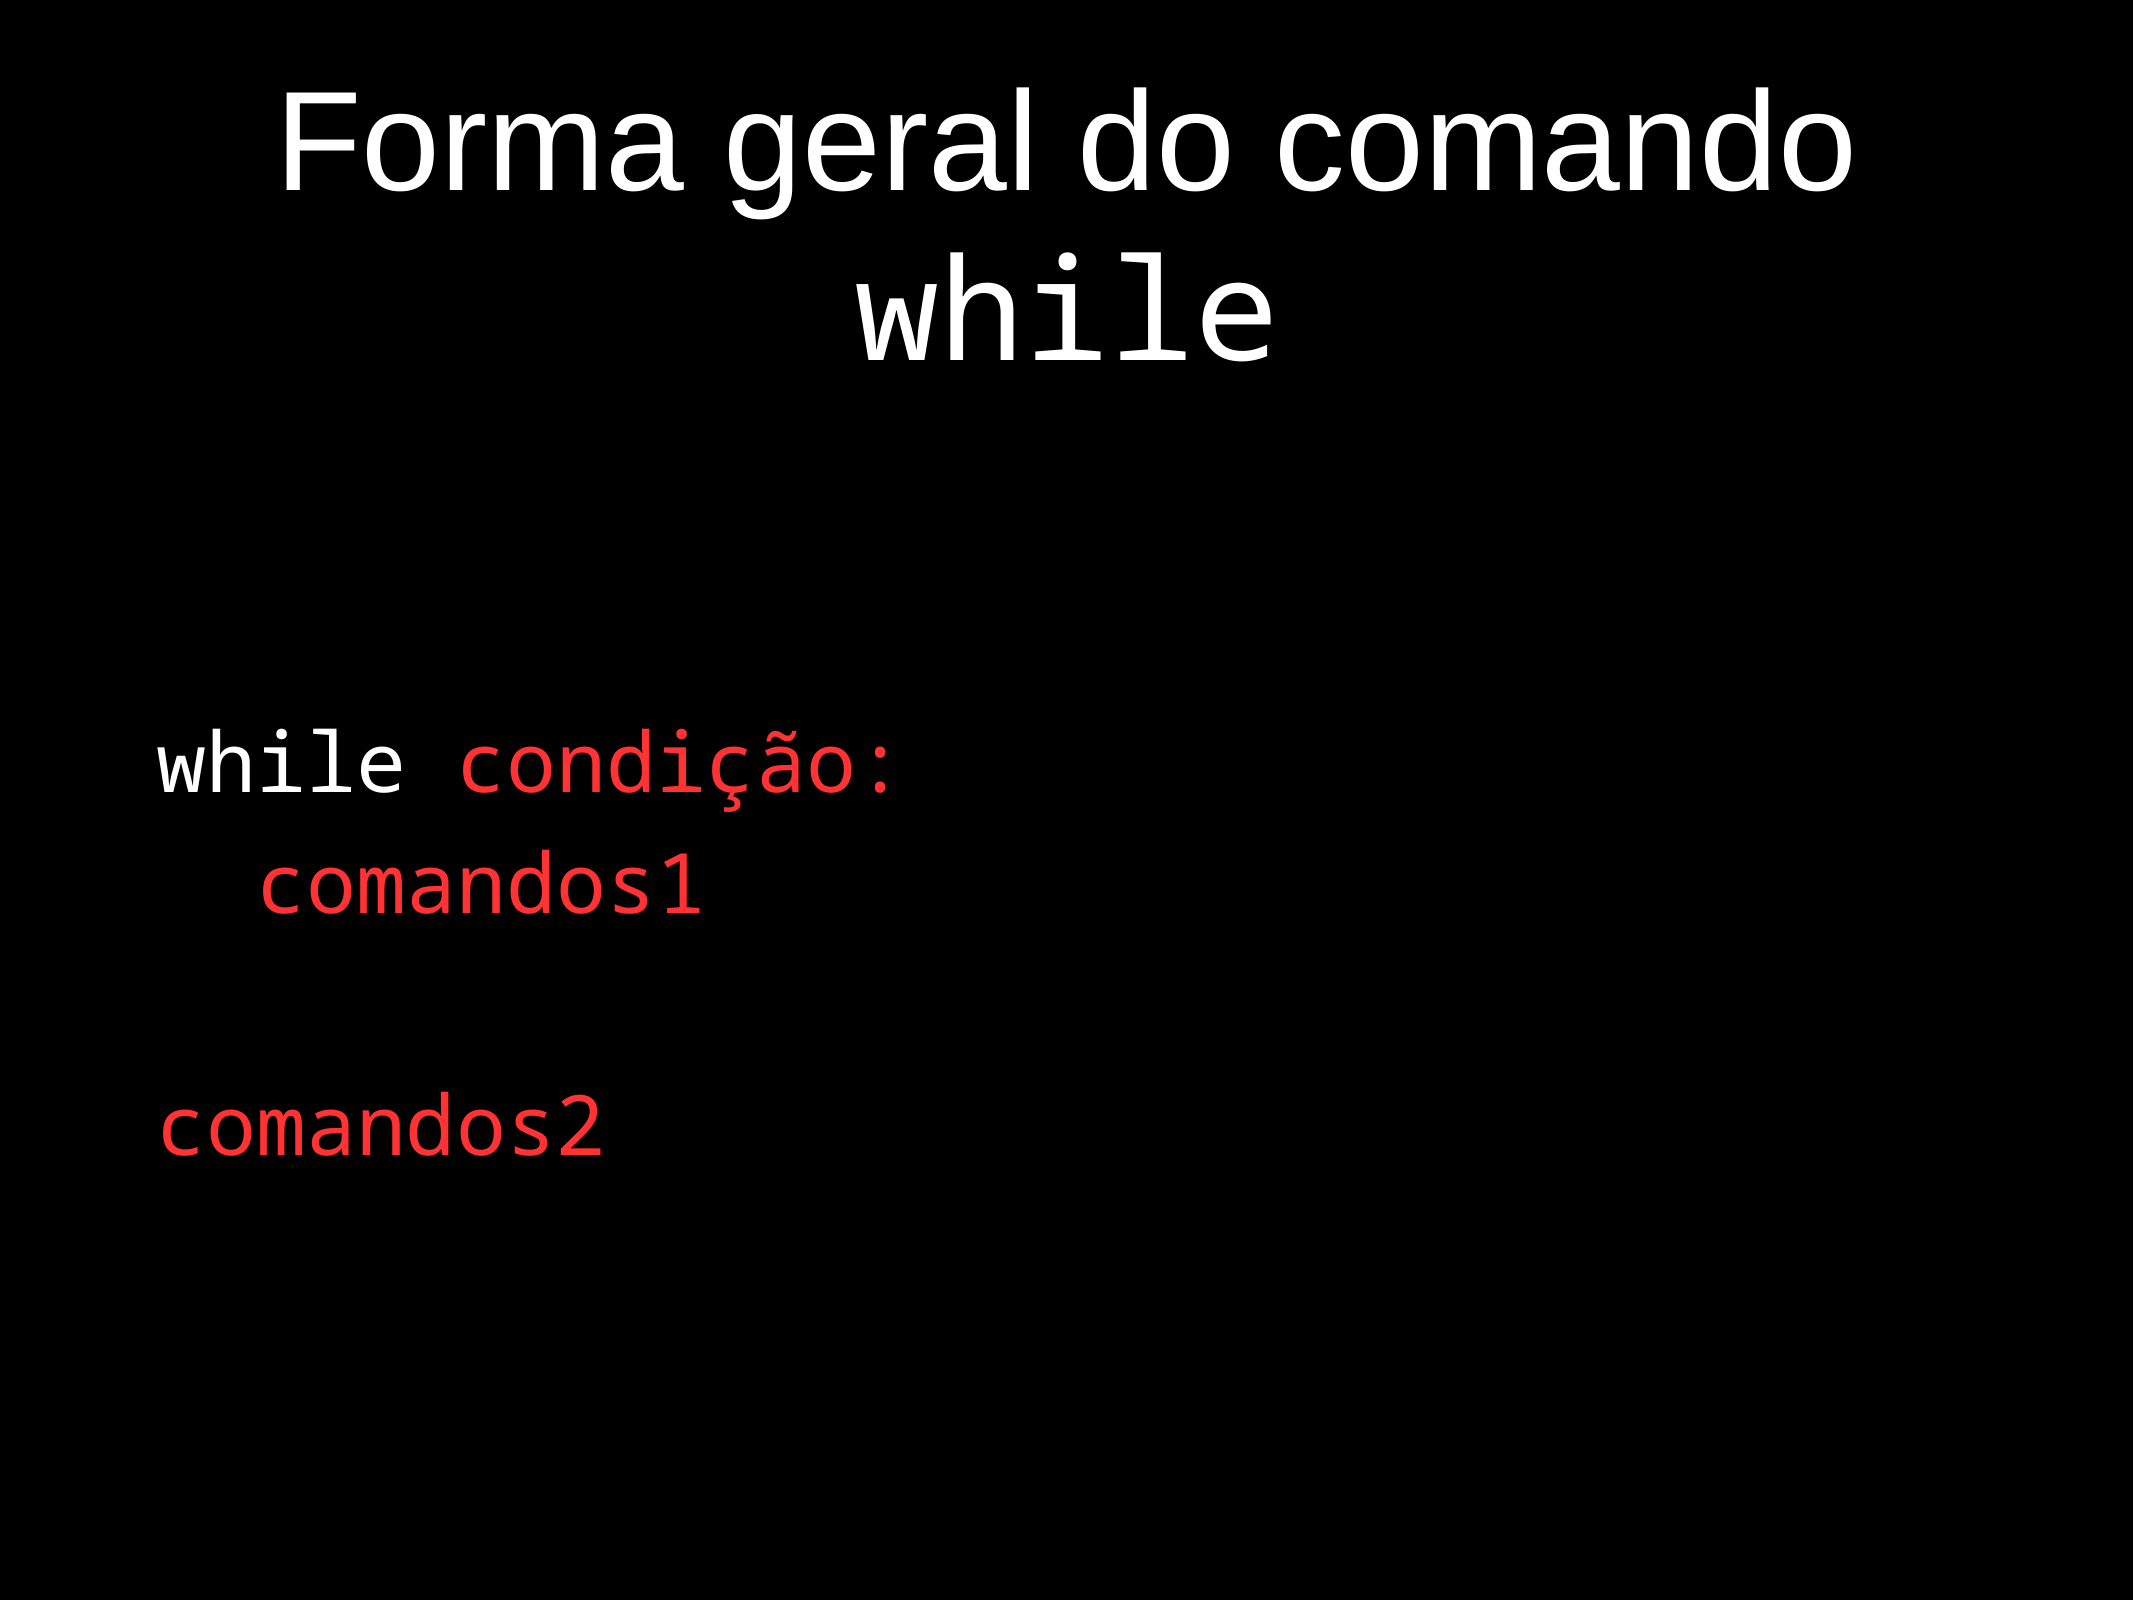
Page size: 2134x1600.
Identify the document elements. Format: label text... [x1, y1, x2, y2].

title Forma geral do comando while [156, 41, 1978, 396]
list while condição: comandos1 comandos2 [156, 425, 1978, 1457]
